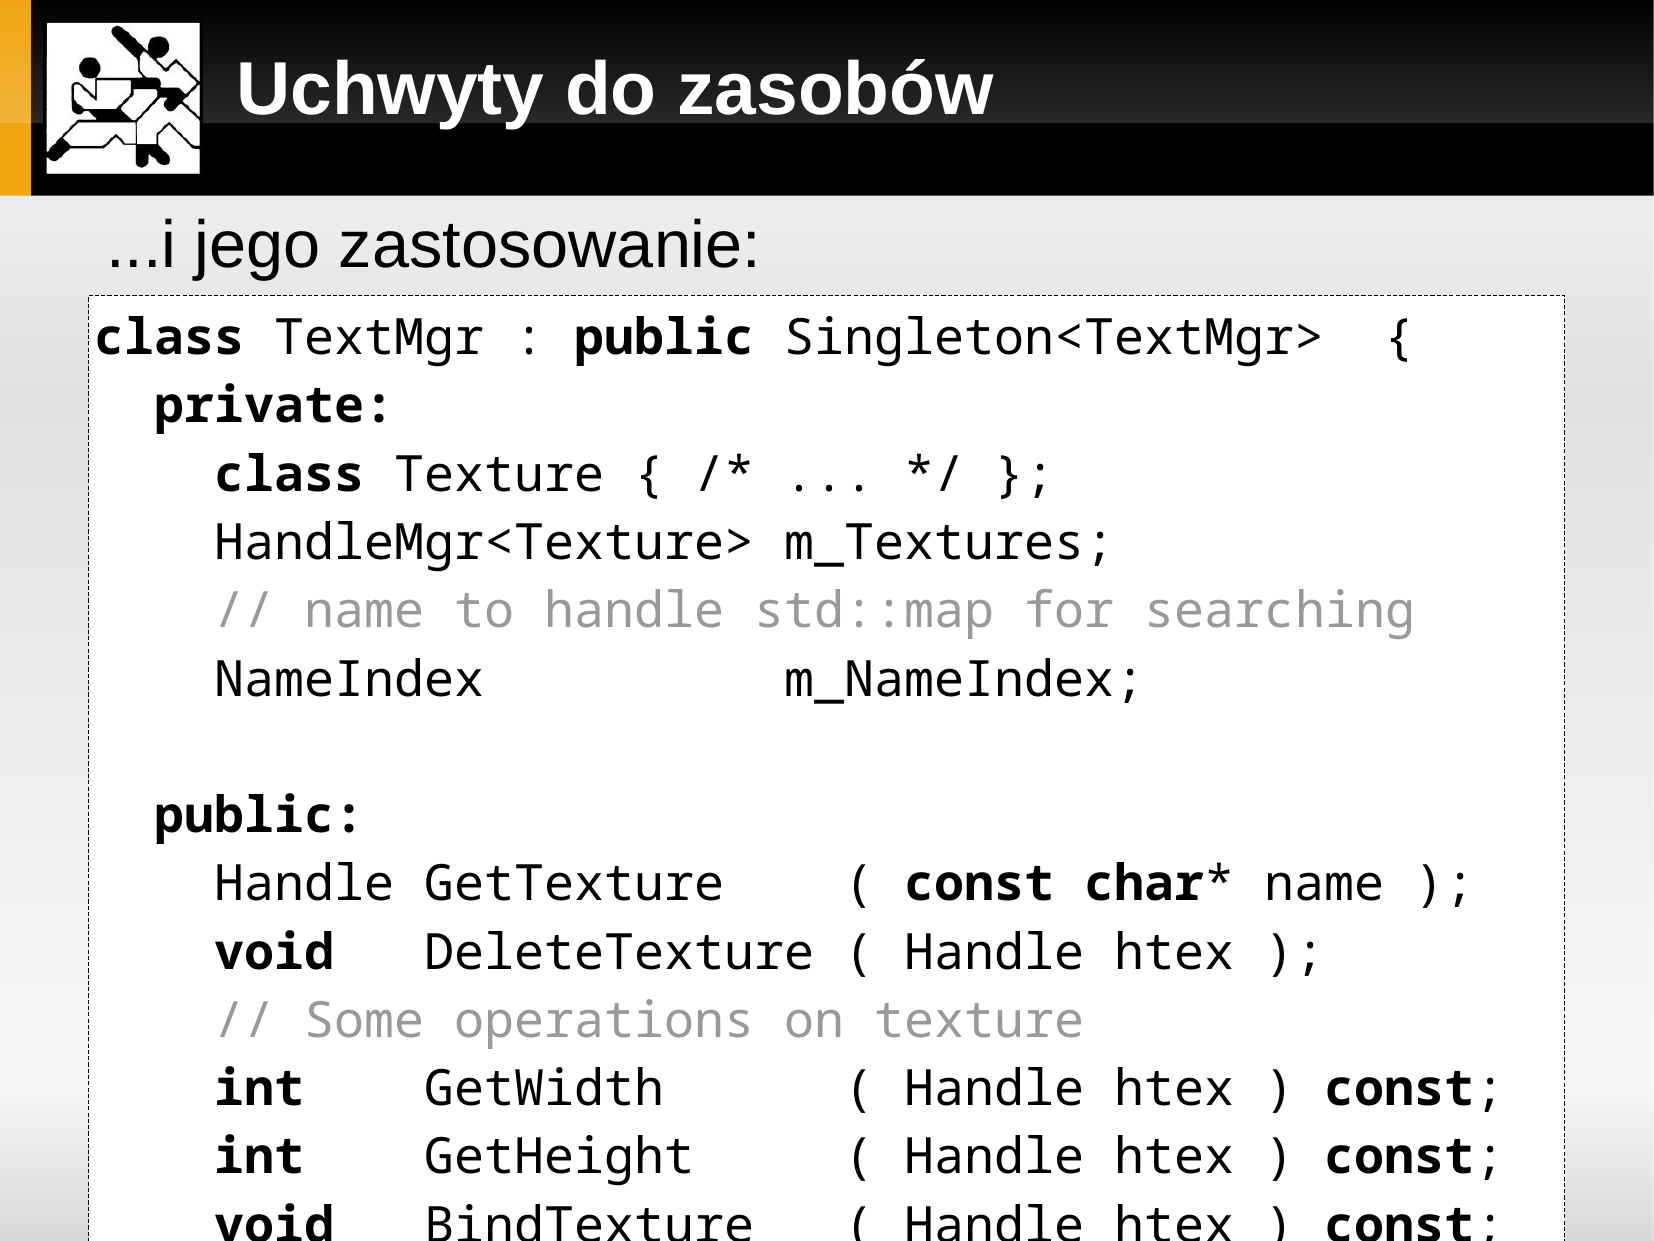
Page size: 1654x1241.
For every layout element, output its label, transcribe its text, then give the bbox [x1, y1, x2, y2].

title Uchwyty do zasobów [236, 0, 1595, 178]
list ...i jego zastosowanie: [88, 206, 1577, 301]
picture [0, 0, 1654, 1241]
text_box class TextMgr : public Singleton<TextMgr> { private: class Texture { /* ... */ }; HandleMgr<Texture> m_Textures; // name to handle std::map for searching NameIndex m_NameIndex; public: Handle GetTexture ( const char* name ); void DeleteTexture ( Handle htex ); // Some operations on texture int GetWidth ( Handle htex ) const; int GetHeight ( Handle htex ) const; void BindTexture ( Handle htex ) const; }; [88, 295, 1565, 1189]
